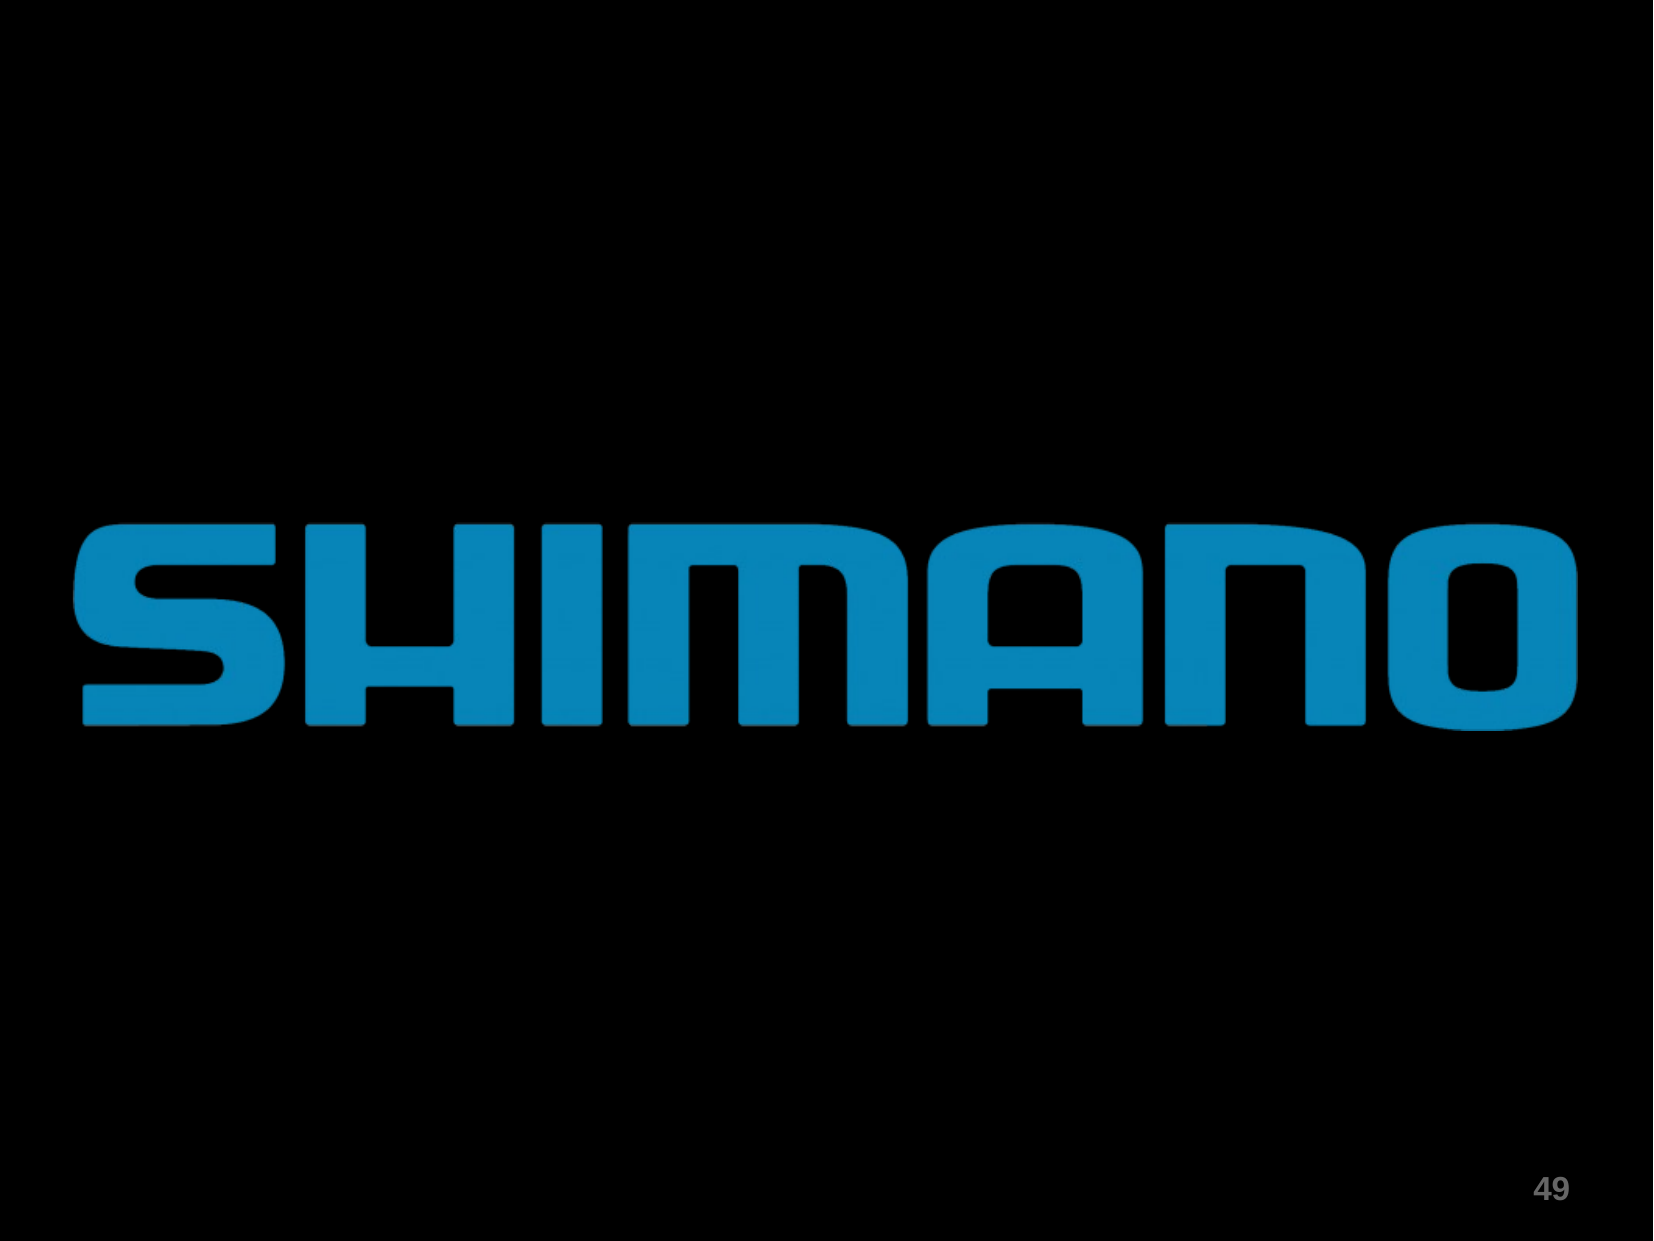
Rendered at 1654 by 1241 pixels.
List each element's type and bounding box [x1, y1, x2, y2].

picture [1449, 565, 1516, 690]
picture [61, 509, 1592, 731]
